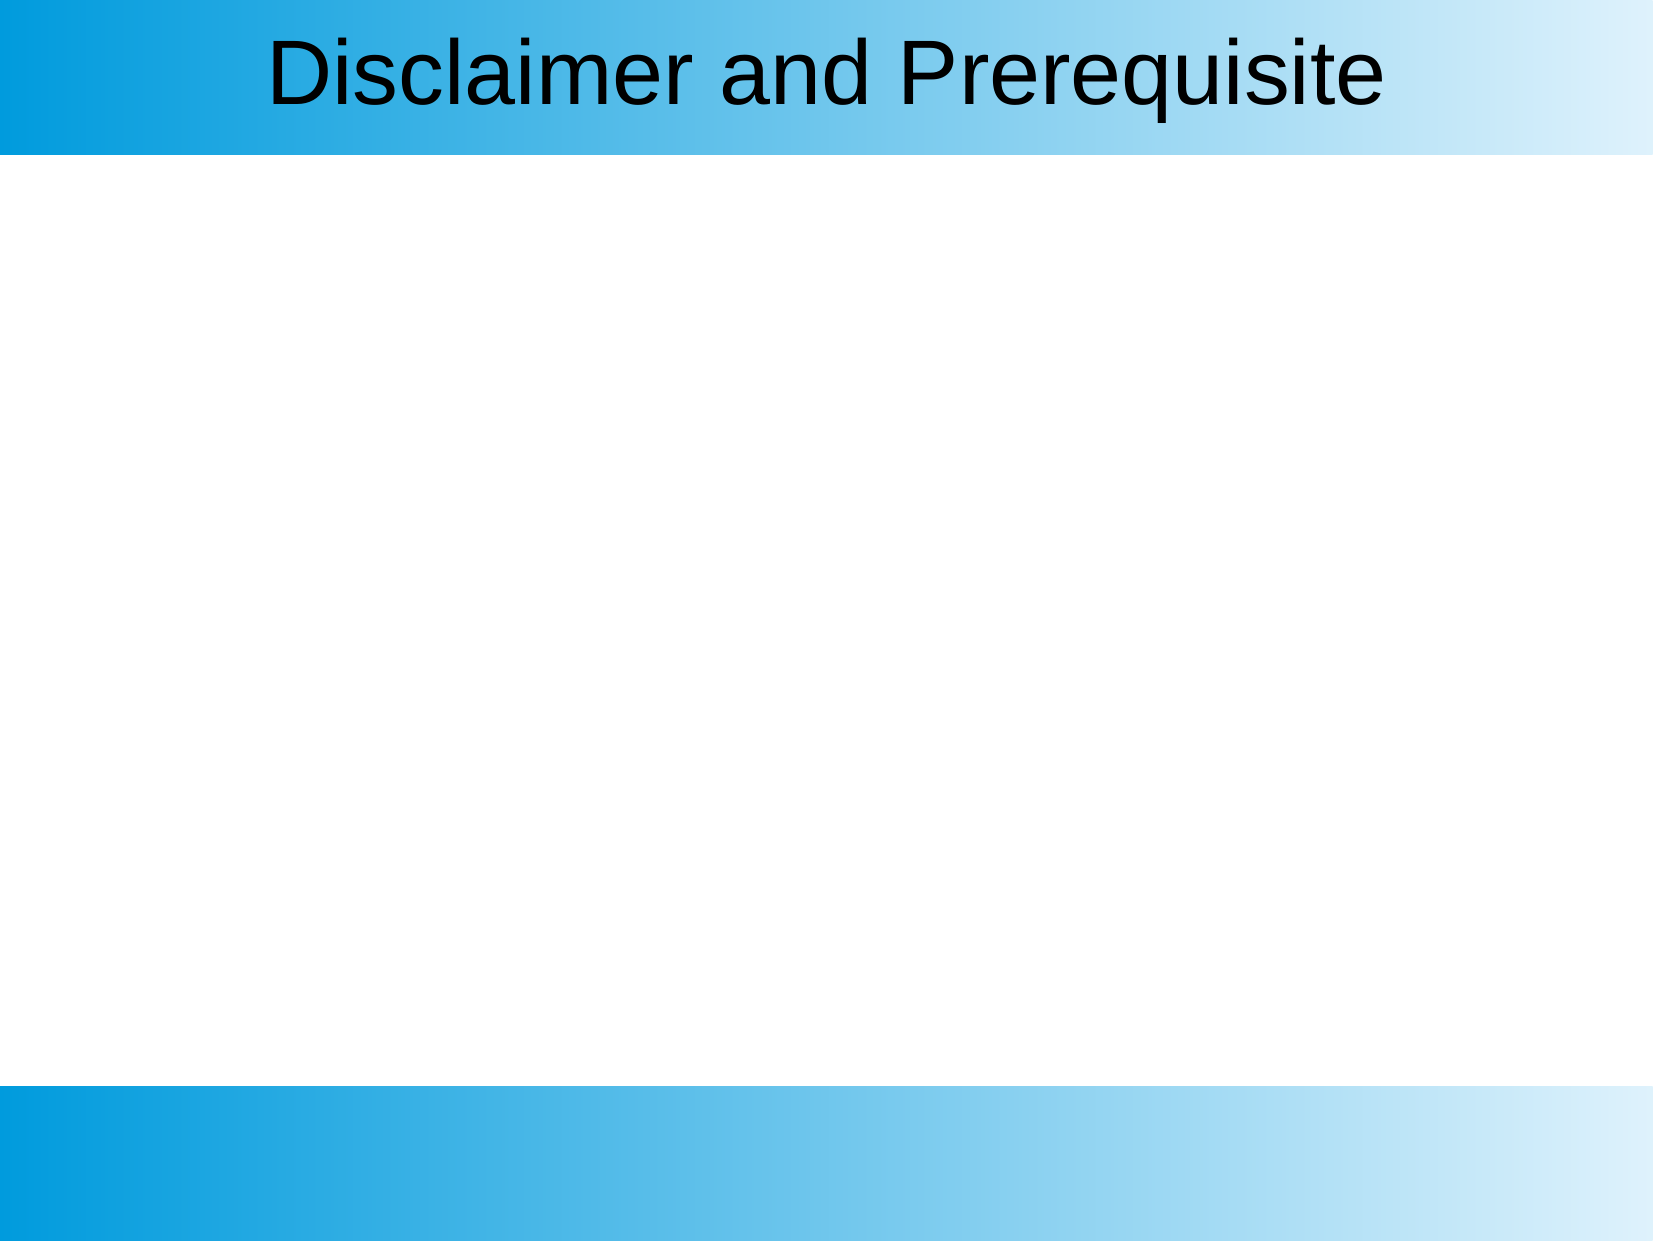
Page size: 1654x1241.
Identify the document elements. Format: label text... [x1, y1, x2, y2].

text_box Disclaimer and Prerequisite [96, 12, 1585, 124]
